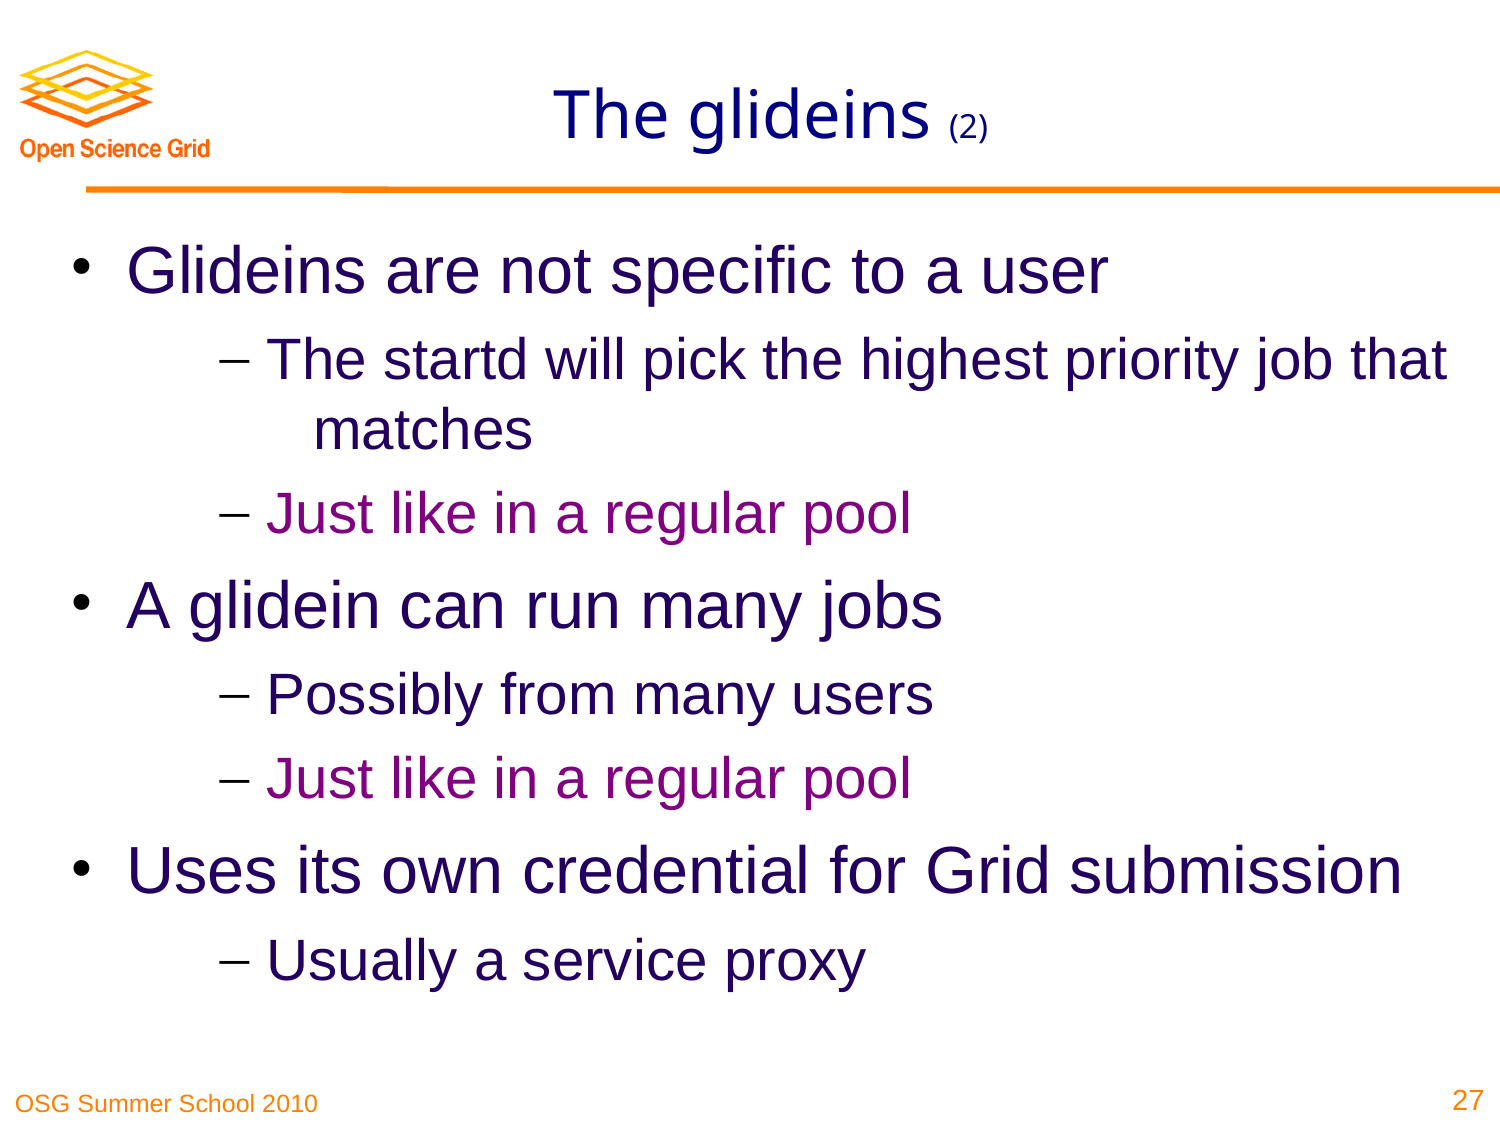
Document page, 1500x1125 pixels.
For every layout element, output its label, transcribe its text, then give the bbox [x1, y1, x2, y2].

picture [0, 27, 201, 179]
title The glideins (2) [201, 18, 1341, 206]
list Glideins are not specific to a user The startd will pick the highest priority job that matches Just like in a regular pool A glidein can run many jobs Possibly from many users Just like in a regular pool Uses its own credential for Grid submission Usually a service proxy [54, 218, 1474, 1059]
